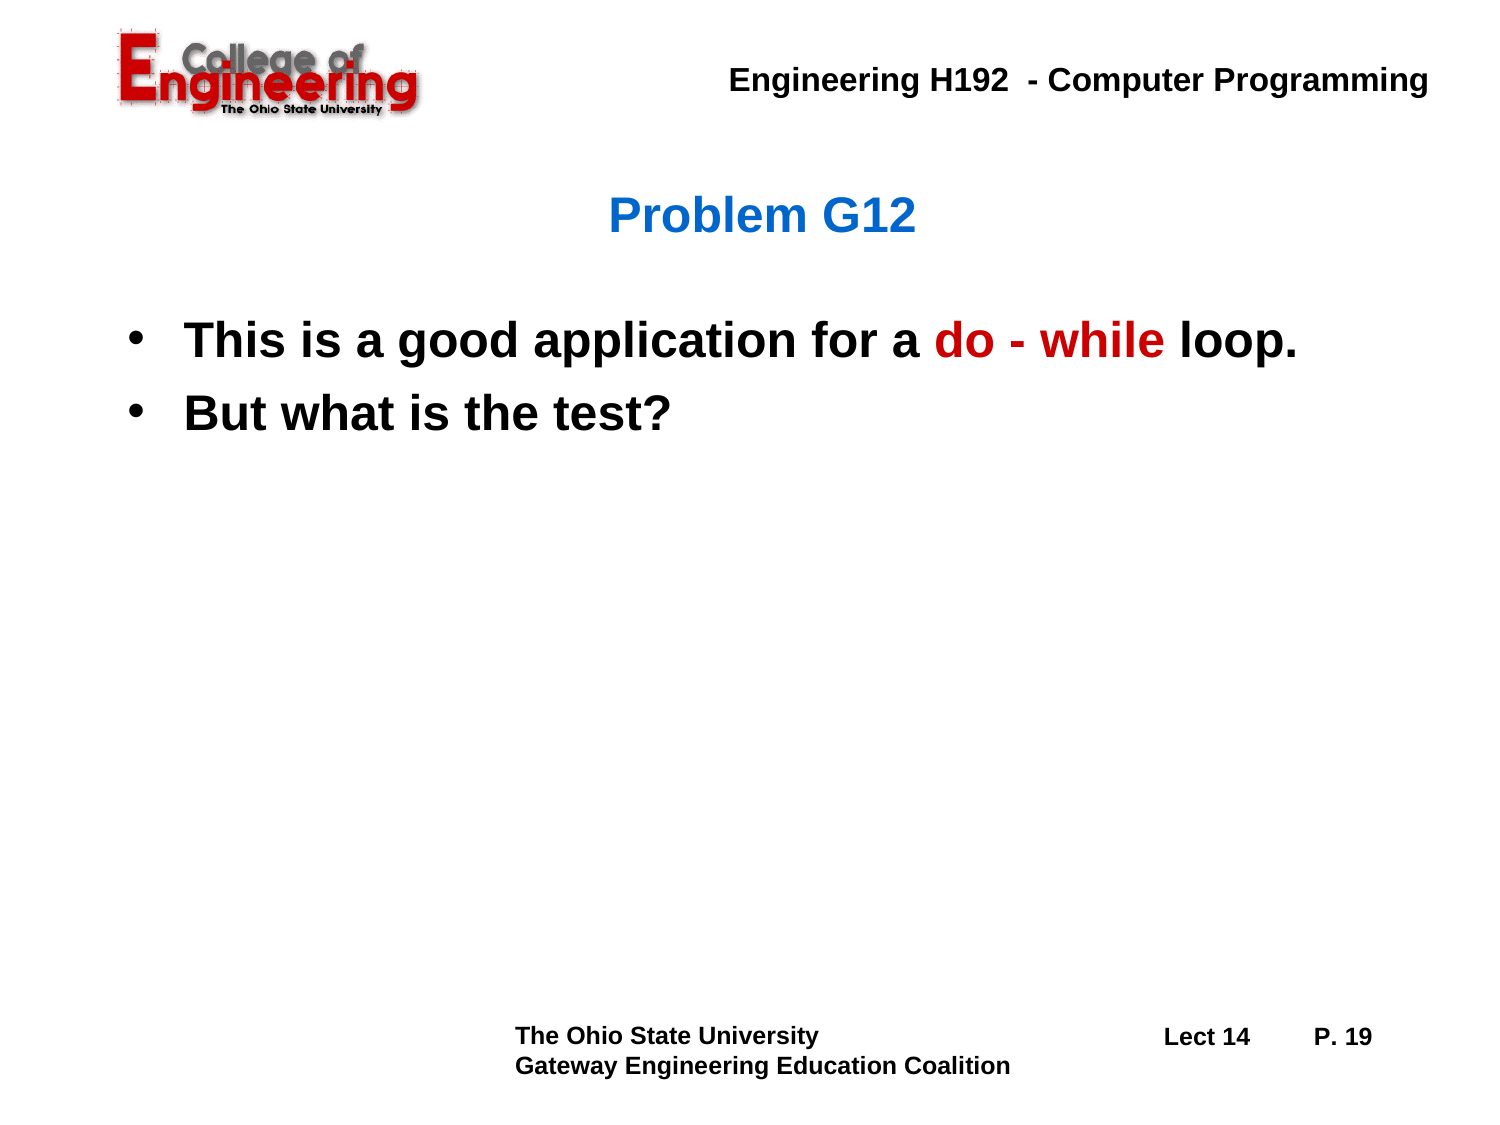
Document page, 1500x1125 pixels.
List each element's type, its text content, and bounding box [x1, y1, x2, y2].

title Problem G12 [125, 174, 1401, 250]
list This is a good application for a do - while loop. But what is the test? [112, 299, 1388, 976]
